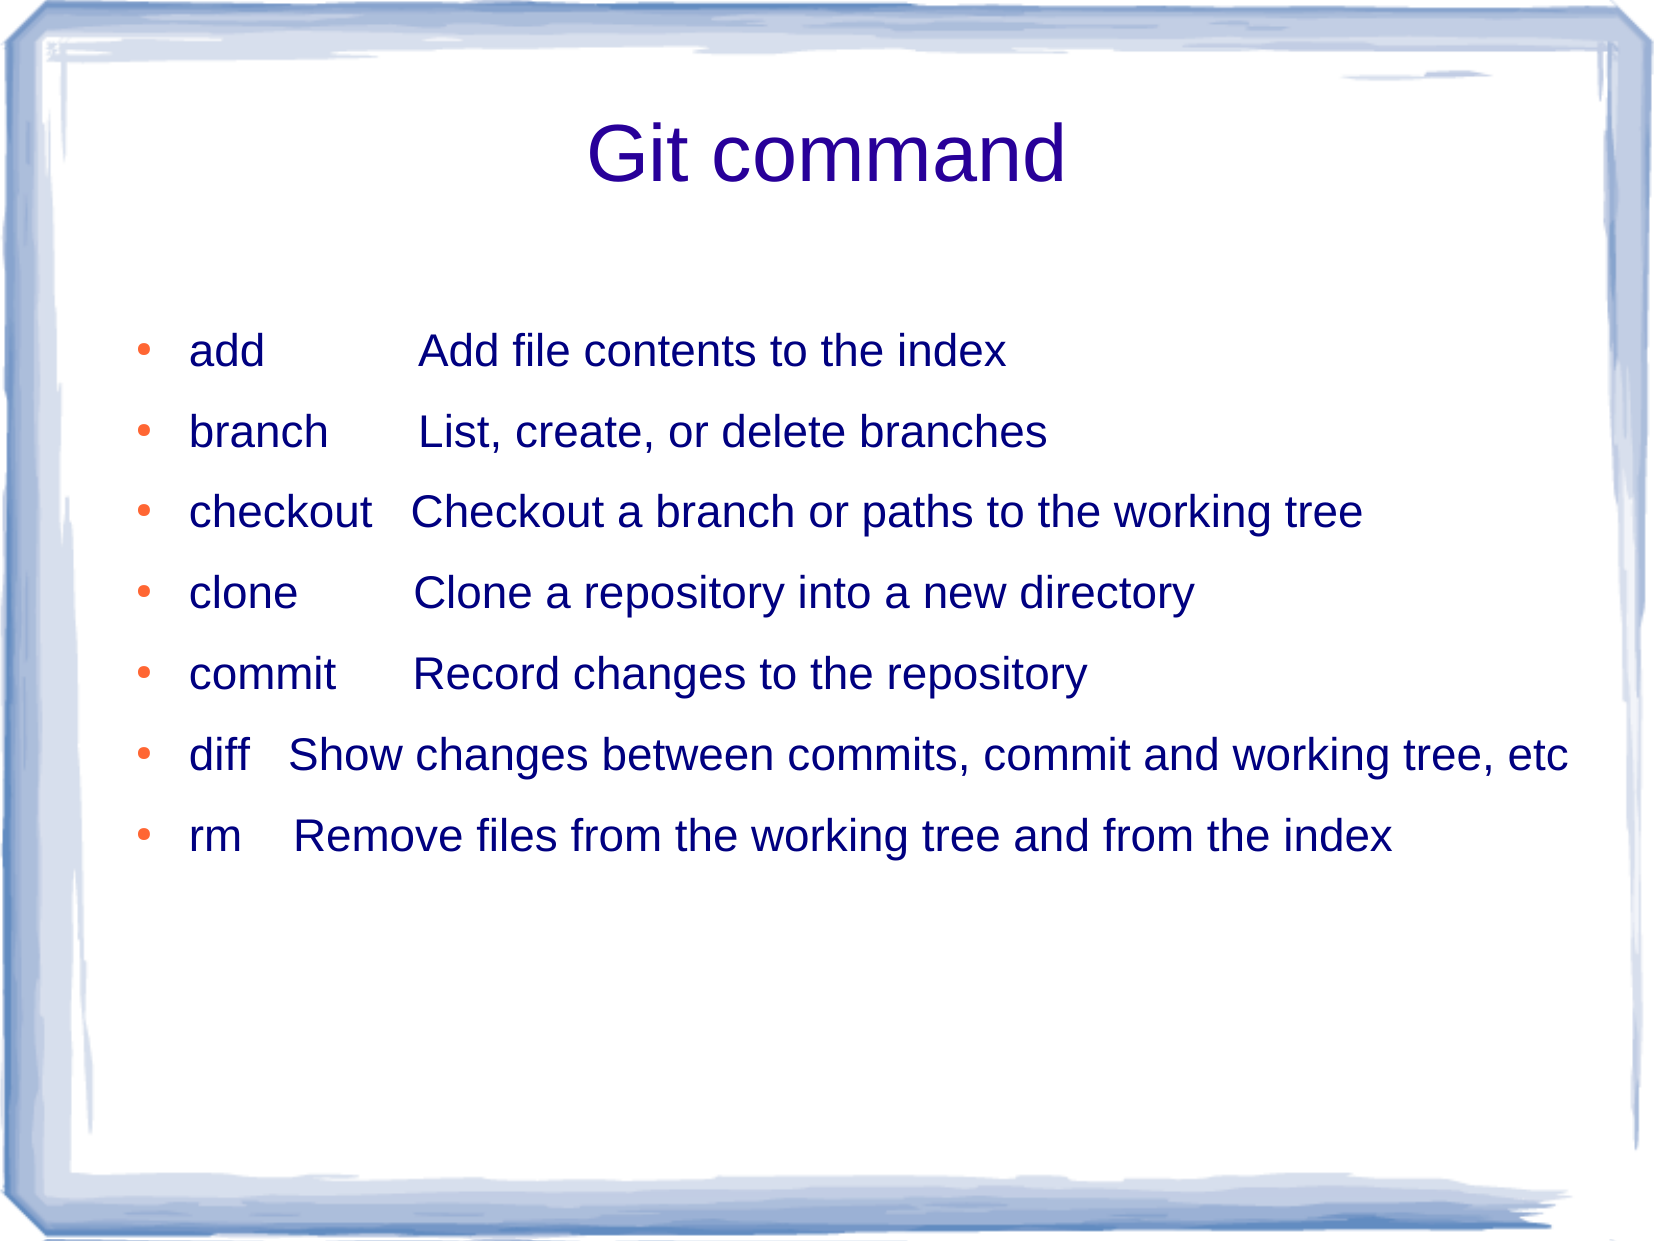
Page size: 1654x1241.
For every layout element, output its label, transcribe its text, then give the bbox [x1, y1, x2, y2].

picture [0, 0, 1654, 1241]
title Git command [82, 49, 1571, 257]
list add Add file contents to the index branch List, create, or delete branches checkout Checkout a branch or paths to the working tree clone Clone a repository into a new directory commit Record changes to the repository diff Show changes between commits, commit and working tree, etc rm Remove files from the working tree and from the index [118, 324, 1571, 1045]
